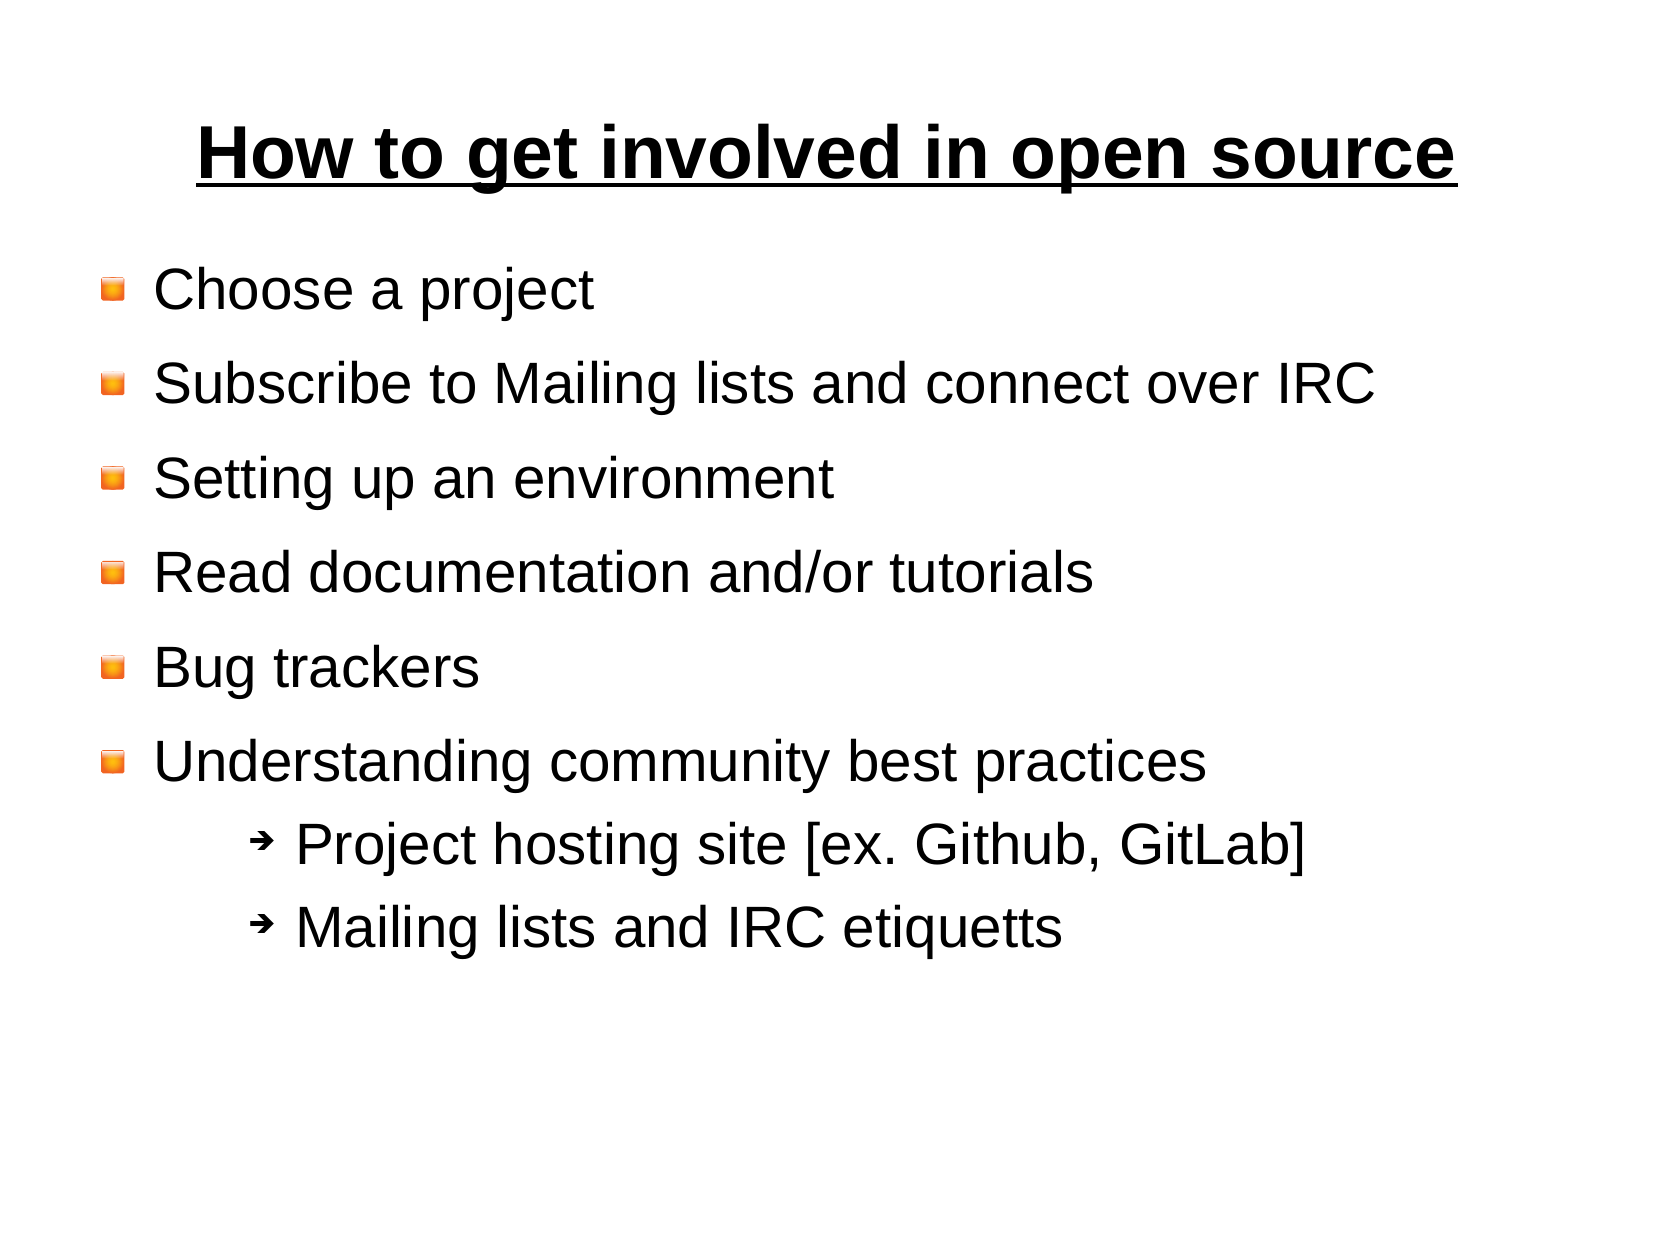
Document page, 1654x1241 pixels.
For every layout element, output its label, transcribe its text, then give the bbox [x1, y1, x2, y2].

list Choose a project Subscribe to Mailing lists and connect over IRC Setting up an environment Read documentation and/or tutorials Bug trackers Understanding community best practices Project hosting site [ex. Github, GitLab] Mailing lists and IRC etiquetts [82, 256, 1571, 1182]
title How to get involved in open source [82, 49, 1571, 256]
